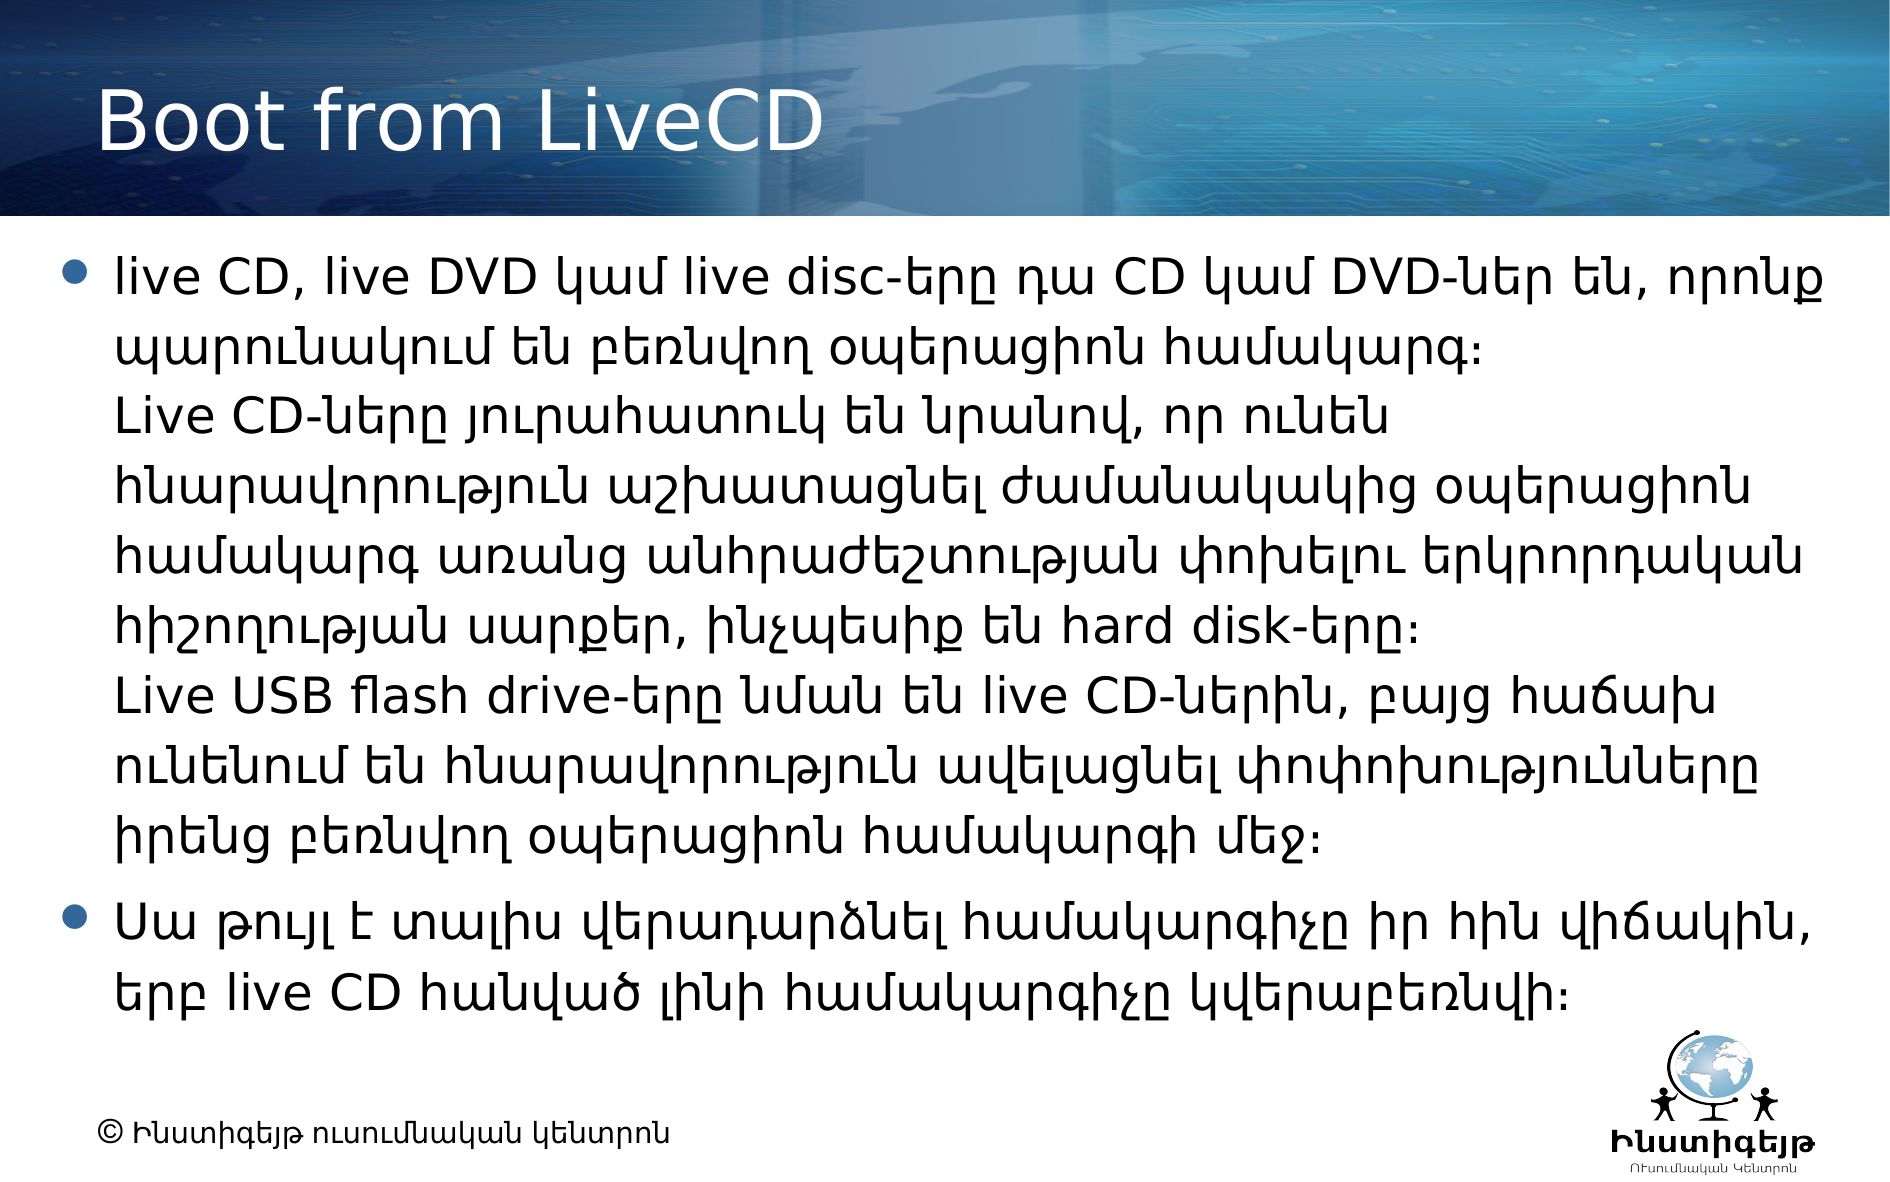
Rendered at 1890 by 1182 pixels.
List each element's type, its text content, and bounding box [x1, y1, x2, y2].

list live CD, live DVD կամ live disc-երը դա CD կամ DVD-ներ են, որոնք պարունակում են բեռնվող օպերացիոն համակարգ։ Live CD-ները յուրահատուկ են նրանով, որ ունեն հնարավորություն աշխատացնել ժամանակակից օպերացիոն համակարգ առանց անհրաժեշտության փոխելու երկրորդական հիշողության սարքեր, ինչպեսիք են hard disk-երը։ Live USB flash drive-երը նման են live CD-ներին, բայց հաճախ ունենում են հնարավորություն ավելացնել փոփոխությունները իրենց բեռնվող օպերացիոն համակարգի մեջ։ Սա թույլ է տալիս վերադարձնել համակարգիչը իր հին վիճակին, երբ live CD հանված լինի համակարգիչը կվերաբեռնվի։ [59, 236, 1831, 1011]
title Boot from LiveCD [94, 47, 1793, 217]
picture [1612, 1030, 1815, 1175]
picture [0, 0, 1890, 216]
